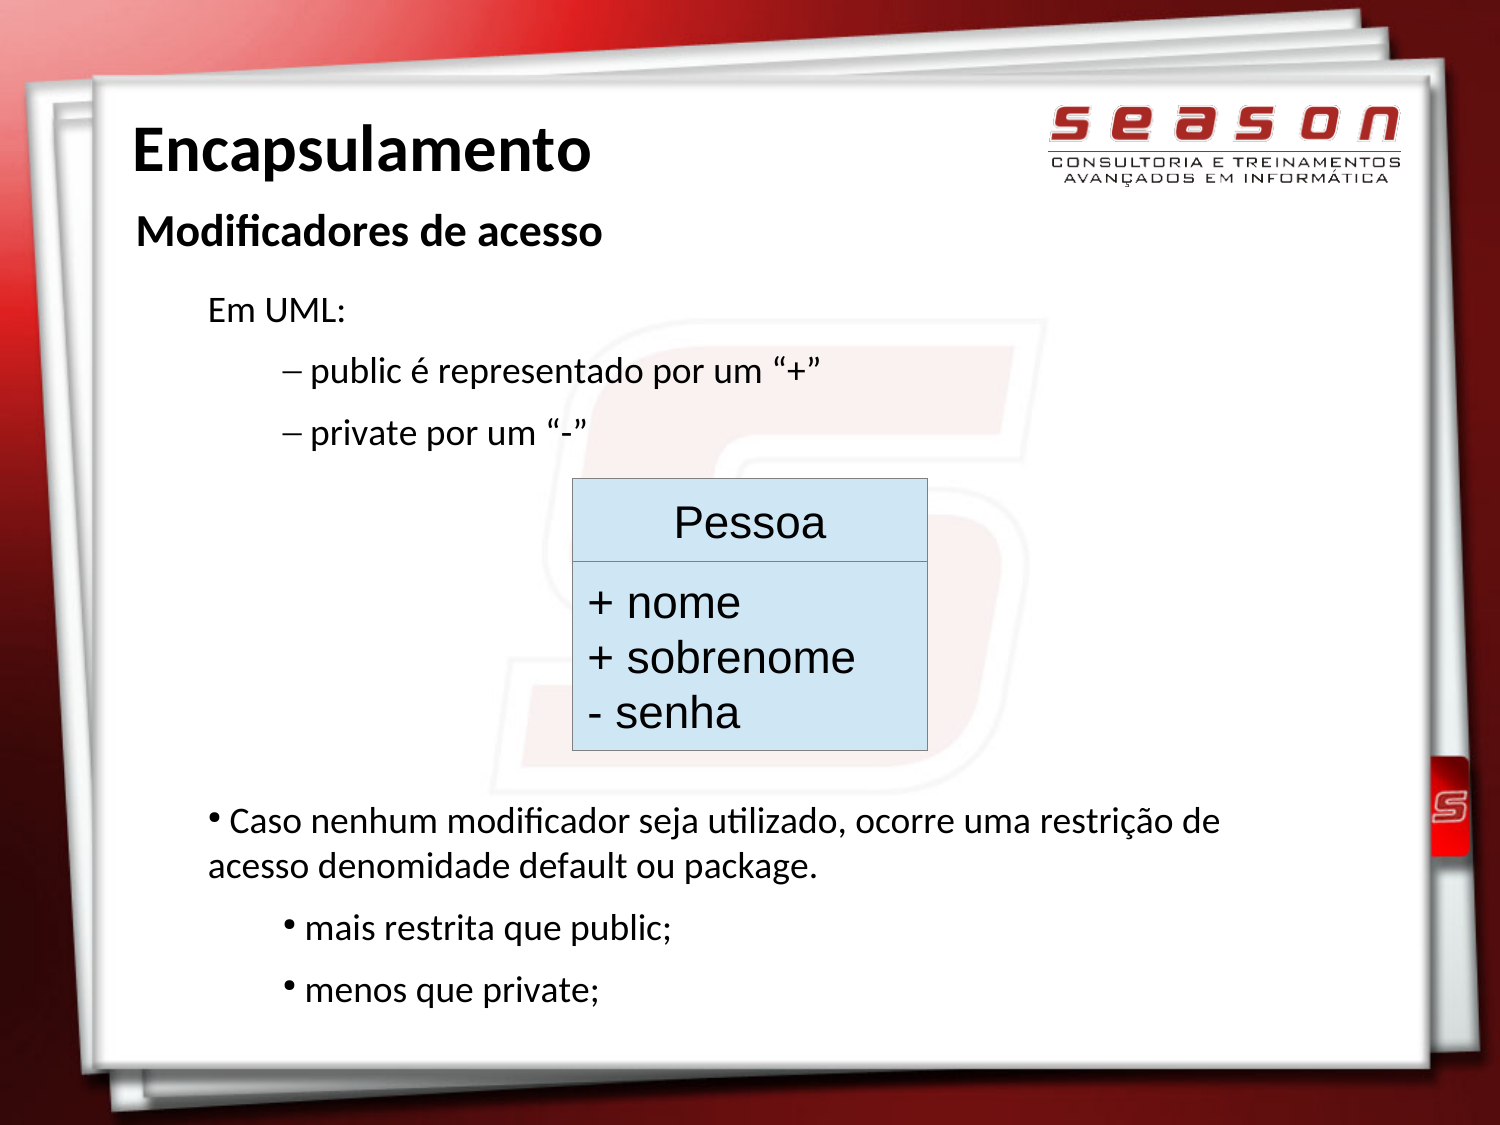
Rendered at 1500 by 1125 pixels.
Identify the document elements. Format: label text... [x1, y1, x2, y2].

text_box + nome + sobrenome - senha [572, 561, 928, 751]
text_box Pessoa [572, 478, 928, 561]
picture [0, 0, 1500, 1125]
text_box Em UML: public é representado por um “+” private por um “-” [207, 275, 1328, 463]
text_box Modificadores de acesso [119, 200, 1240, 256]
text_box Caso nenhum modificador seja utilizado, ocorre uma restrição de acesso denomidade default ou package. mais restrita que public; menos que private; [207, 785, 1328, 1021]
title Encapsulamento [118, 33, 1394, 257]
